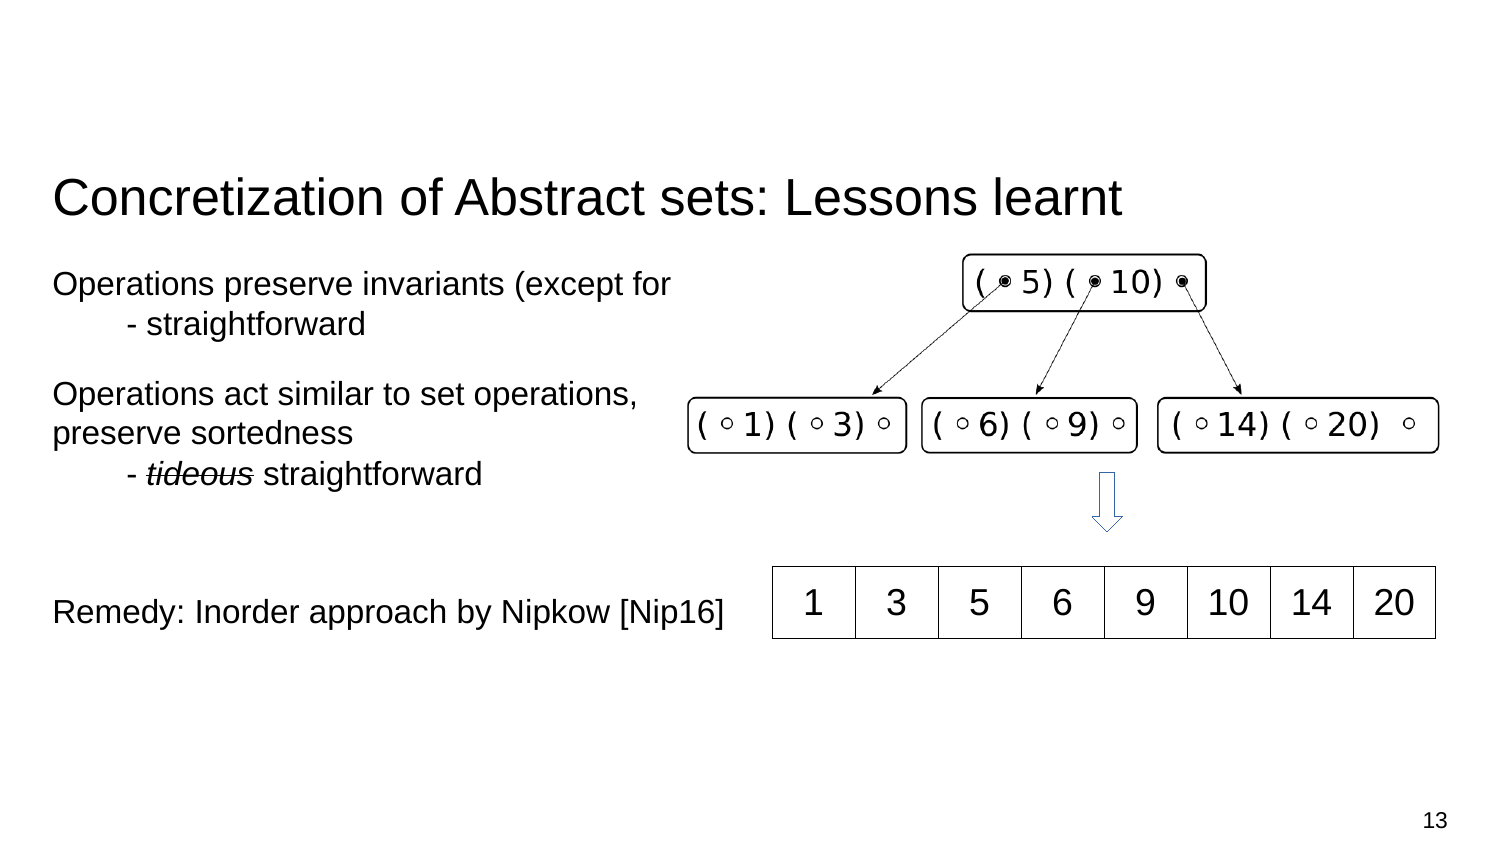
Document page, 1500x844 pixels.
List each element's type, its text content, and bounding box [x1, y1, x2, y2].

table_header 1 [773, 567, 855, 638]
table_header 20 [1354, 567, 1435, 638]
table_header 9 [1105, 567, 1187, 638]
table_header 5 [939, 567, 1021, 638]
table_header 10 [1188, 567, 1270, 638]
table_header 14 [1271, 567, 1353, 638]
title Concretization of Abstract sets: Lessons learnt [52, 159, 1449, 227]
table_header 6 [1022, 567, 1104, 638]
table_header 3 [856, 567, 938, 638]
list Operations preserve invariants (except for sortedness) - straightforward Operations act similar to set operations, preserve sortedness - tideous straightforward Remedy: Inorder approach by Nipkow [Nip16] [52, 262, 1449, 771]
picture [679, 245, 1447, 473]
